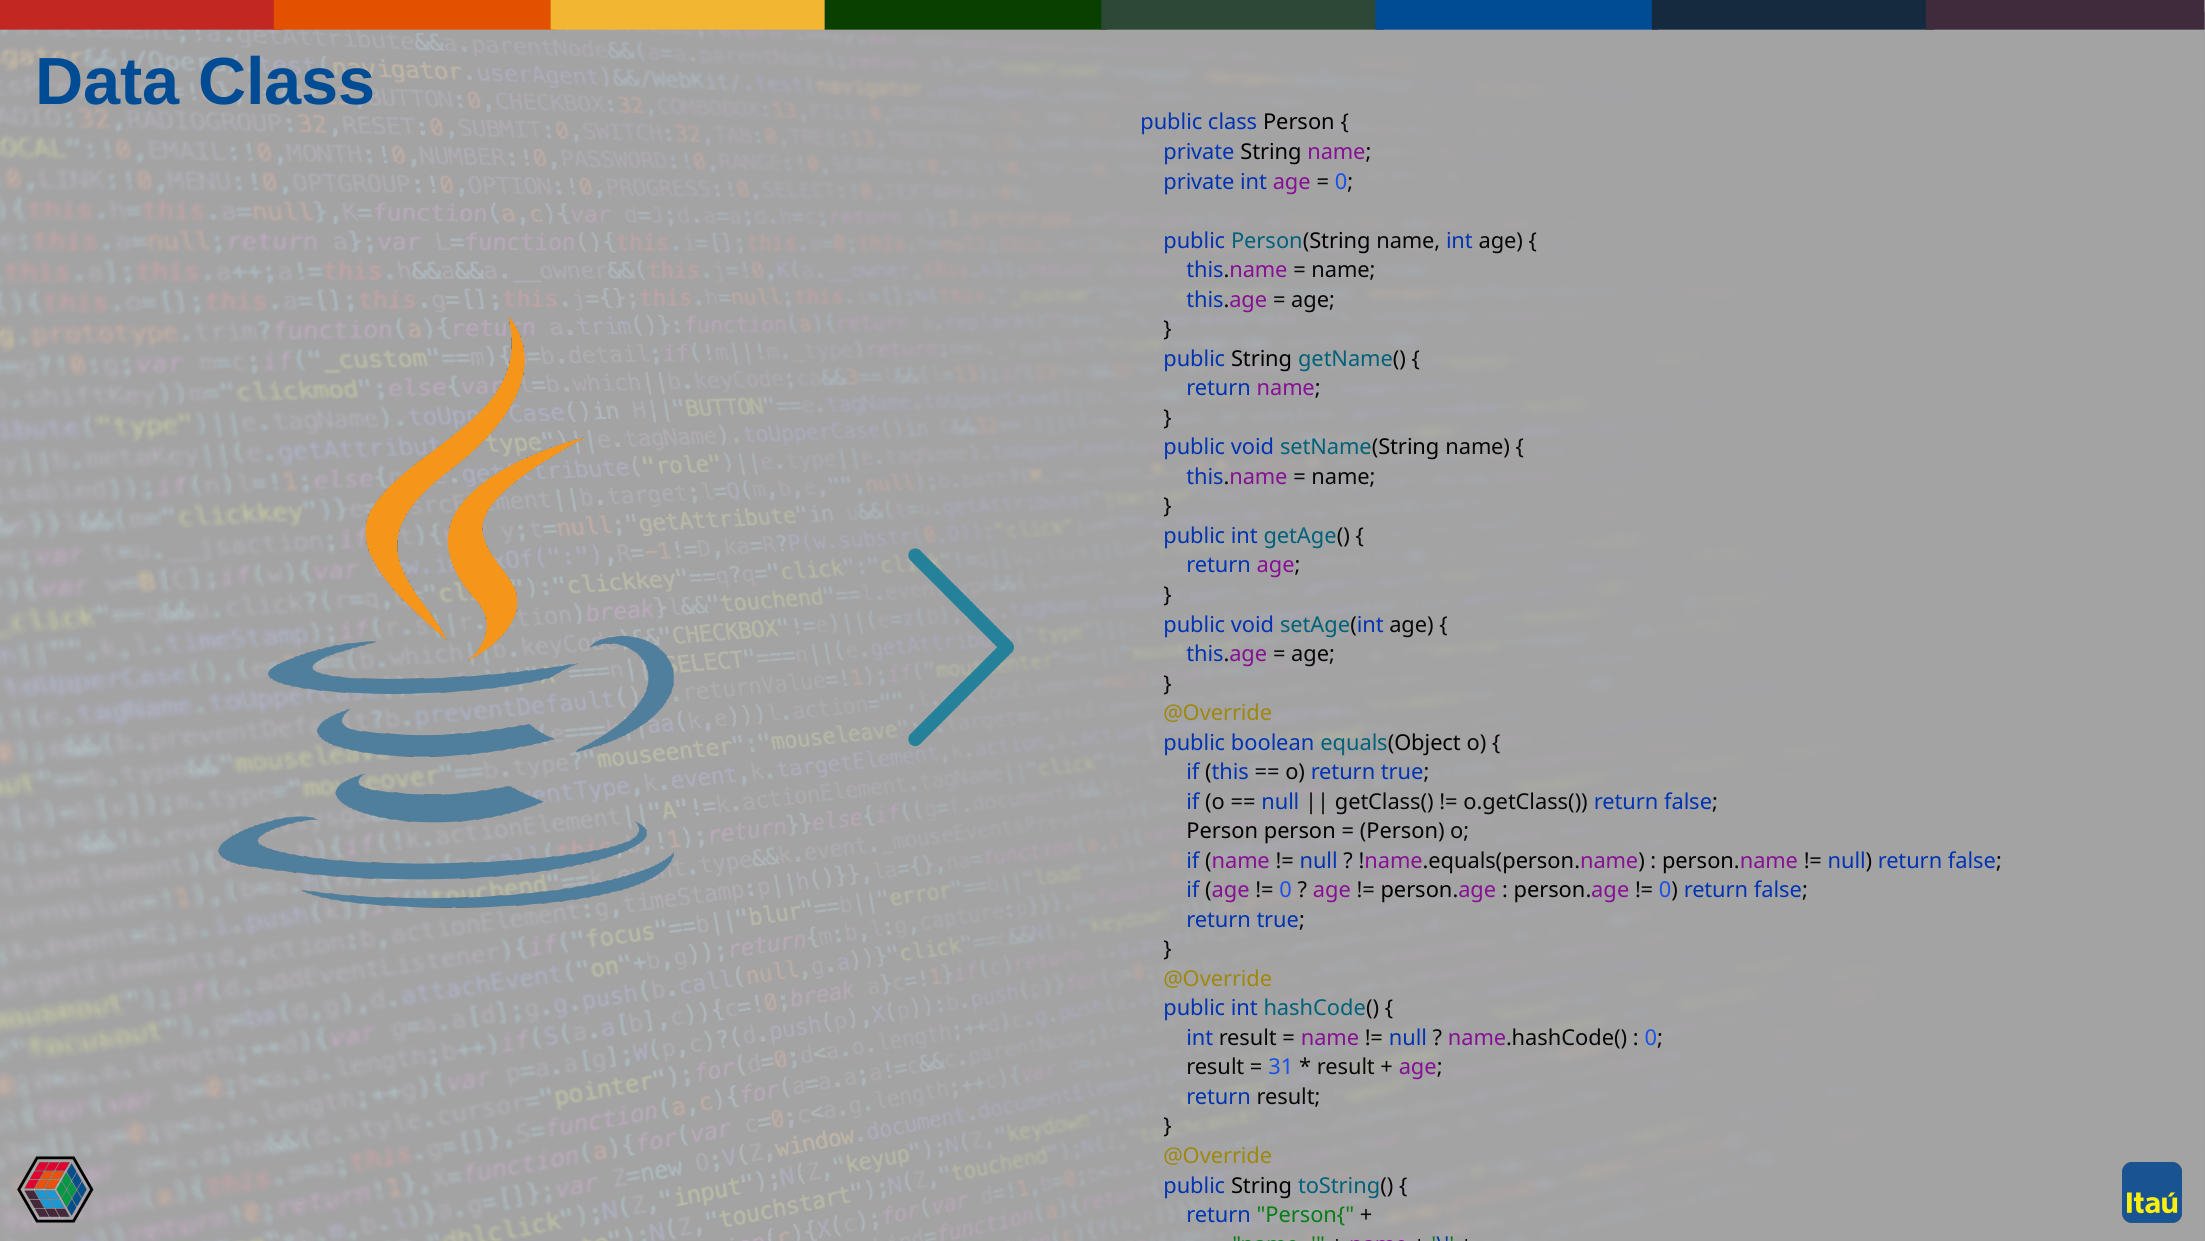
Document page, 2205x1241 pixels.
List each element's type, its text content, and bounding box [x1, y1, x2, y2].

title Data Class [35, 44, 2020, 120]
text_box public class Person { private String name; private int age = 0; public Person(String name, int age) { this.name = name; this.age = age; } public String getName() { return name; } public void setName(String name) { this.name = name; } public int getAge() { return age; } public void setAge(int age) { this.age = age; } @Override public boolean equals(Object o) { if (this == o) return true; if (o == null || getClass() != o.getClass()) return false; Person person = (Person) o; if (name != null ? !name.equals(person.name) : person.name != null) return false; if (age != 0 ? age != person.age : person.age != 0) return false; return true; } @Override public int hashCode() { int result = name != null ? name.hashCode() : 0; result = 31 * result + age; return result; } @Override public String toString() { return "Person{" + "name='" + name + '\'' + ", age='" + age + '\'' + '}'; } } [1125, 99, 2202, 1212]
picture [15, 1149, 95, 1229]
picture [851, 537, 1071, 757]
picture [2122, 1212, 2182, 1223]
picture [205, 316, 689, 931]
